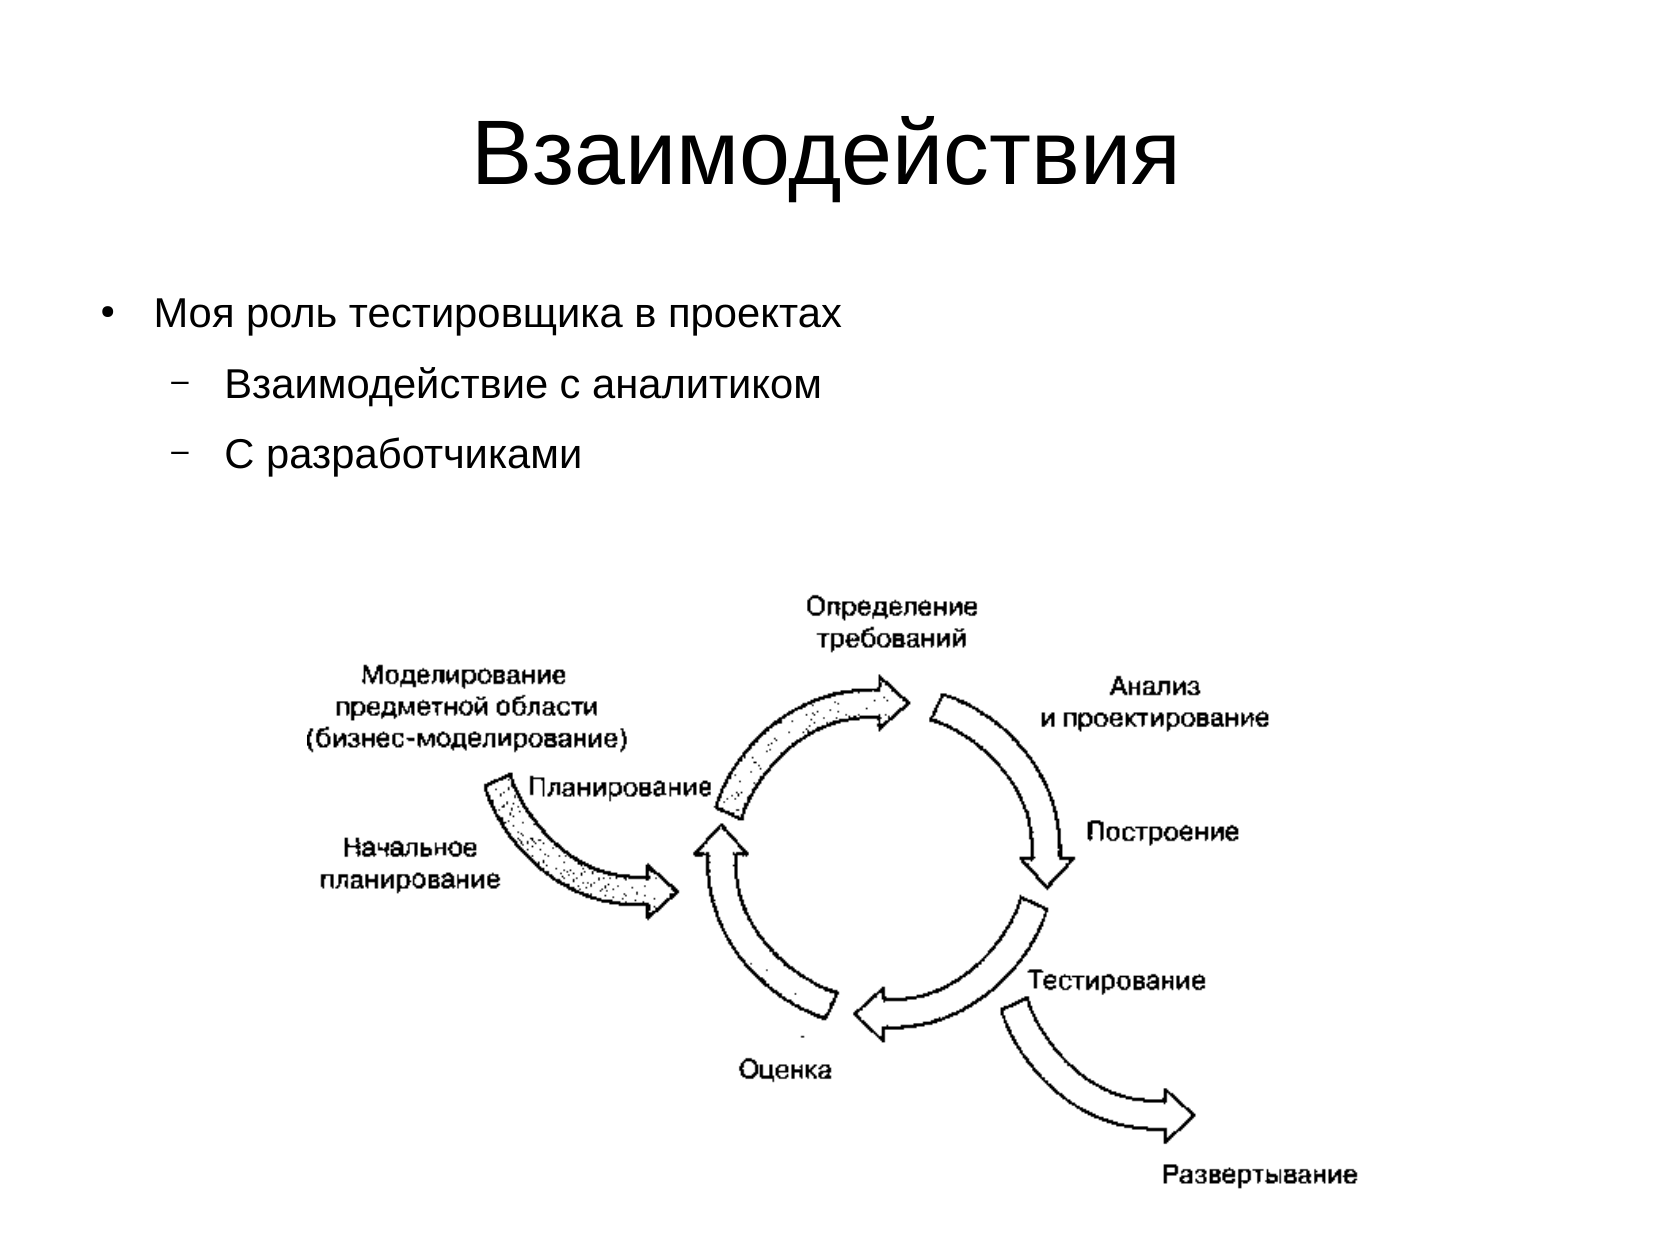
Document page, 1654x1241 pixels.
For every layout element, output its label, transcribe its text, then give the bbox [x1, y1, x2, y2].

list Моя роль тестировщика в проектах Взаимодействие с аналитиком С разработчиками [82, 290, 1571, 1010]
title Взаимодействия [82, 49, 1571, 257]
picture [307, 578, 1370, 1199]
